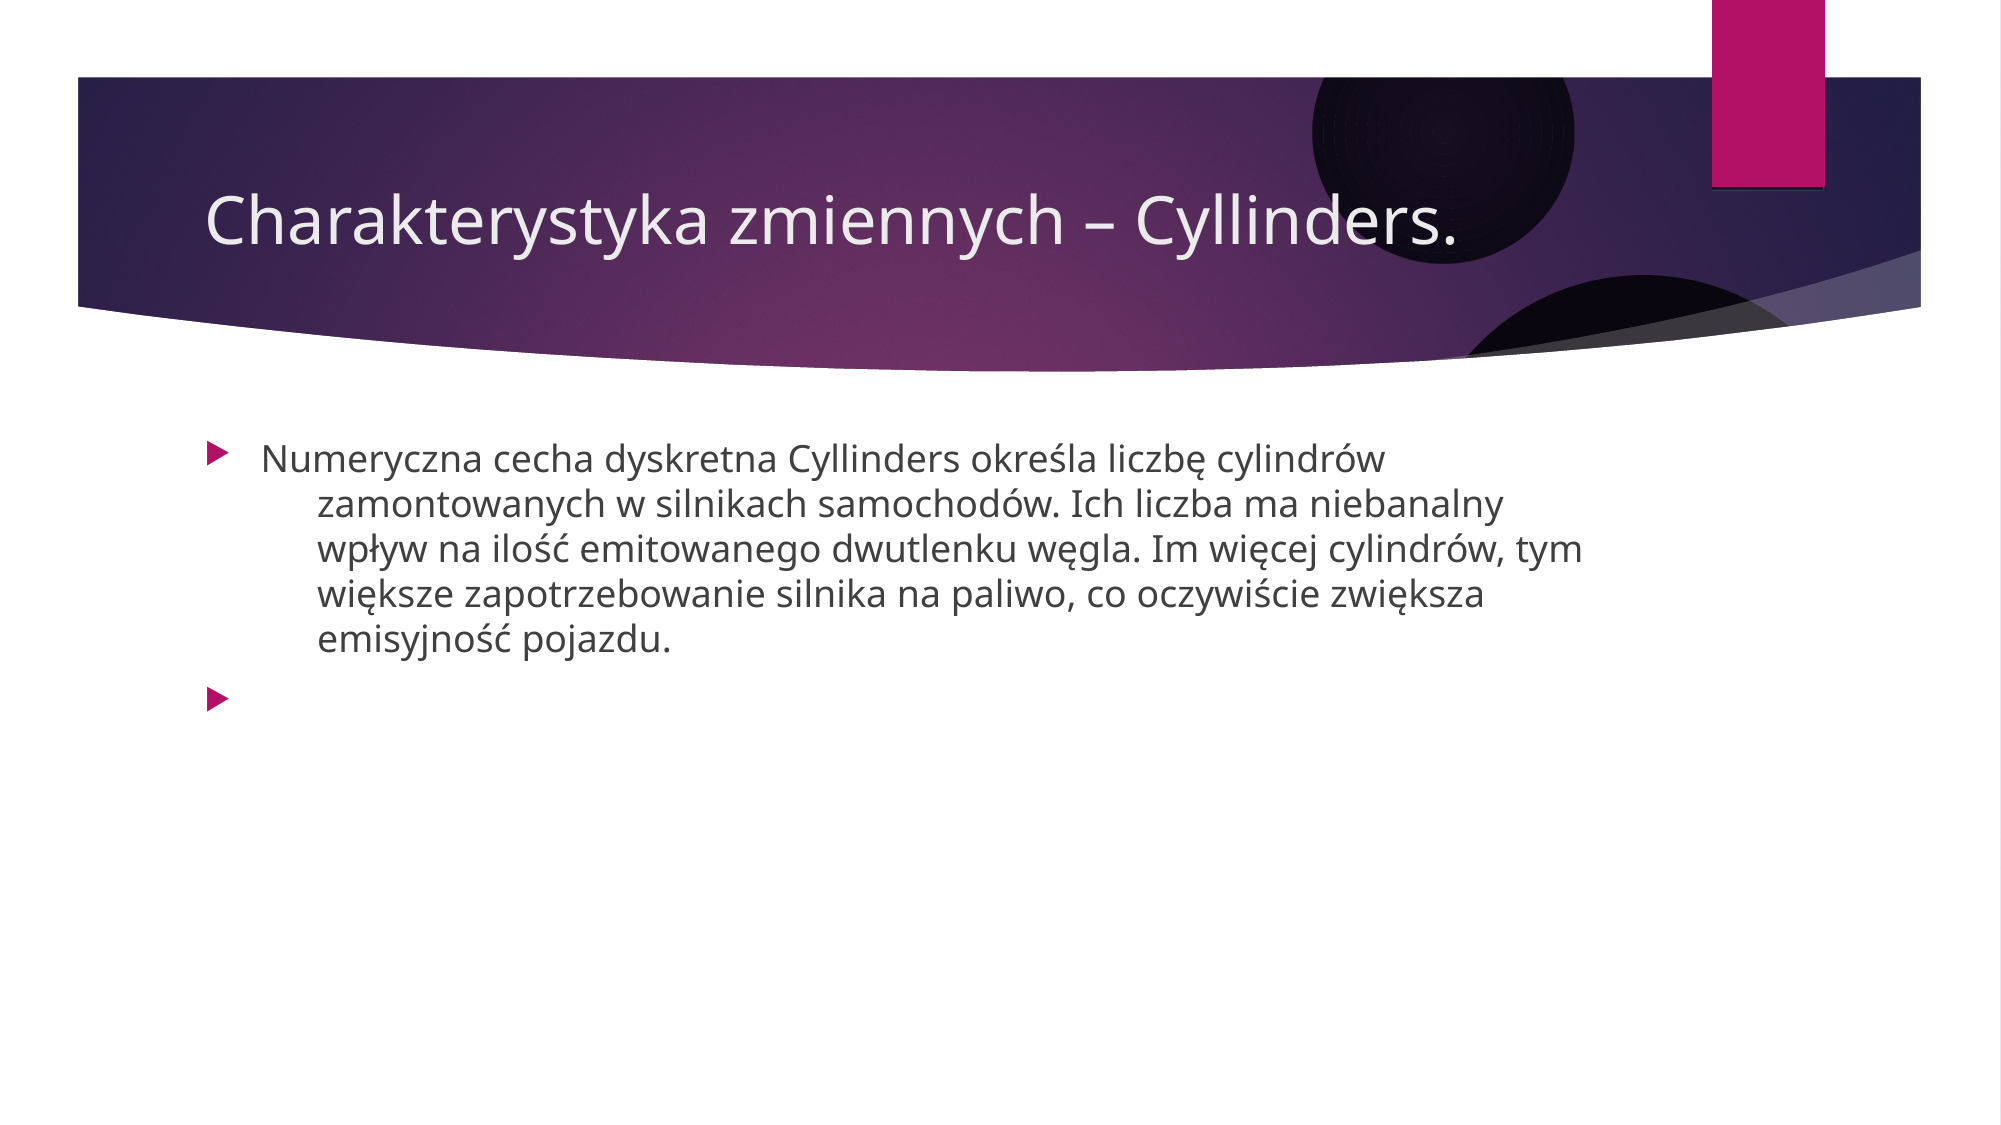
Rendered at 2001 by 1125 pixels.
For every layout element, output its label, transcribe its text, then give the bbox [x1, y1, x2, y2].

title Charakterystyka zmiennych – Cyllinders. [189, 159, 1627, 276]
list Numeryczna cecha dyskretna Cyllinders określa liczbę cylindrów zamontowanych w silnikach samochodów. Ich liczba ma niebanalny wpływ na ilość emitowanego dwutlenku węgla. Im więcej cylindrów, tym większe zapotrzebowanie silnika na paliwo, co oczywiście zwiększa emisyjność pojazdu. [189, 427, 1638, 988]
